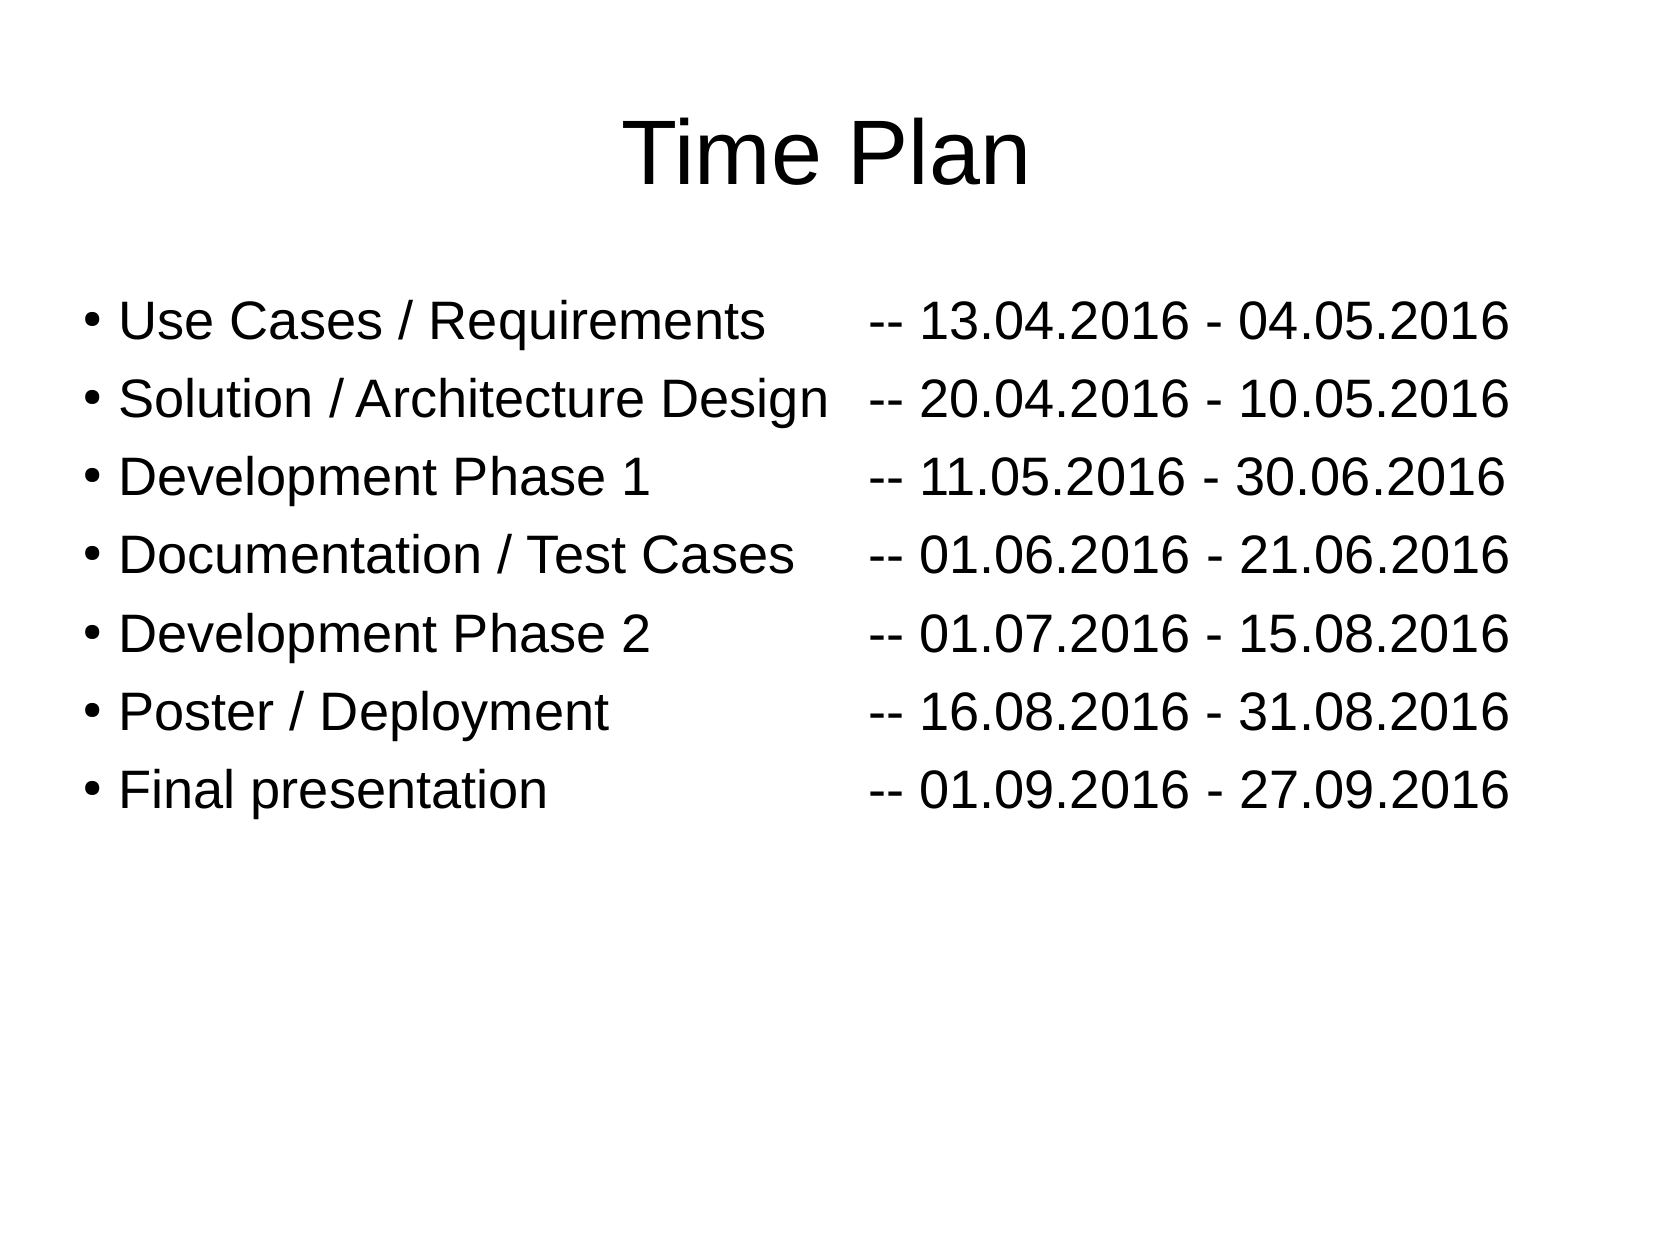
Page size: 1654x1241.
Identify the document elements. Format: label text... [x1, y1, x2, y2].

subtitle Use Cases / Requirements -- 13.04.2016 - 04.05.2016 Solution / Architecture Design -- 20.04.2016 - 10.05.2016 Development Phase 1 -- 11.05.2016 - 30.06.2016 Documentation / Test Cases -- 01.06.2016 - 21.06.2016 Development Phase 2 -- 01.07.2016 - 15.08.2016 Poster / Deployment -- 16.08.2016 - 31.08.2016 Final presentation -- 01.09.2016 - 27.09.2016 [82, 290, 1571, 1010]
title Time Plan [82, 49, 1571, 257]
